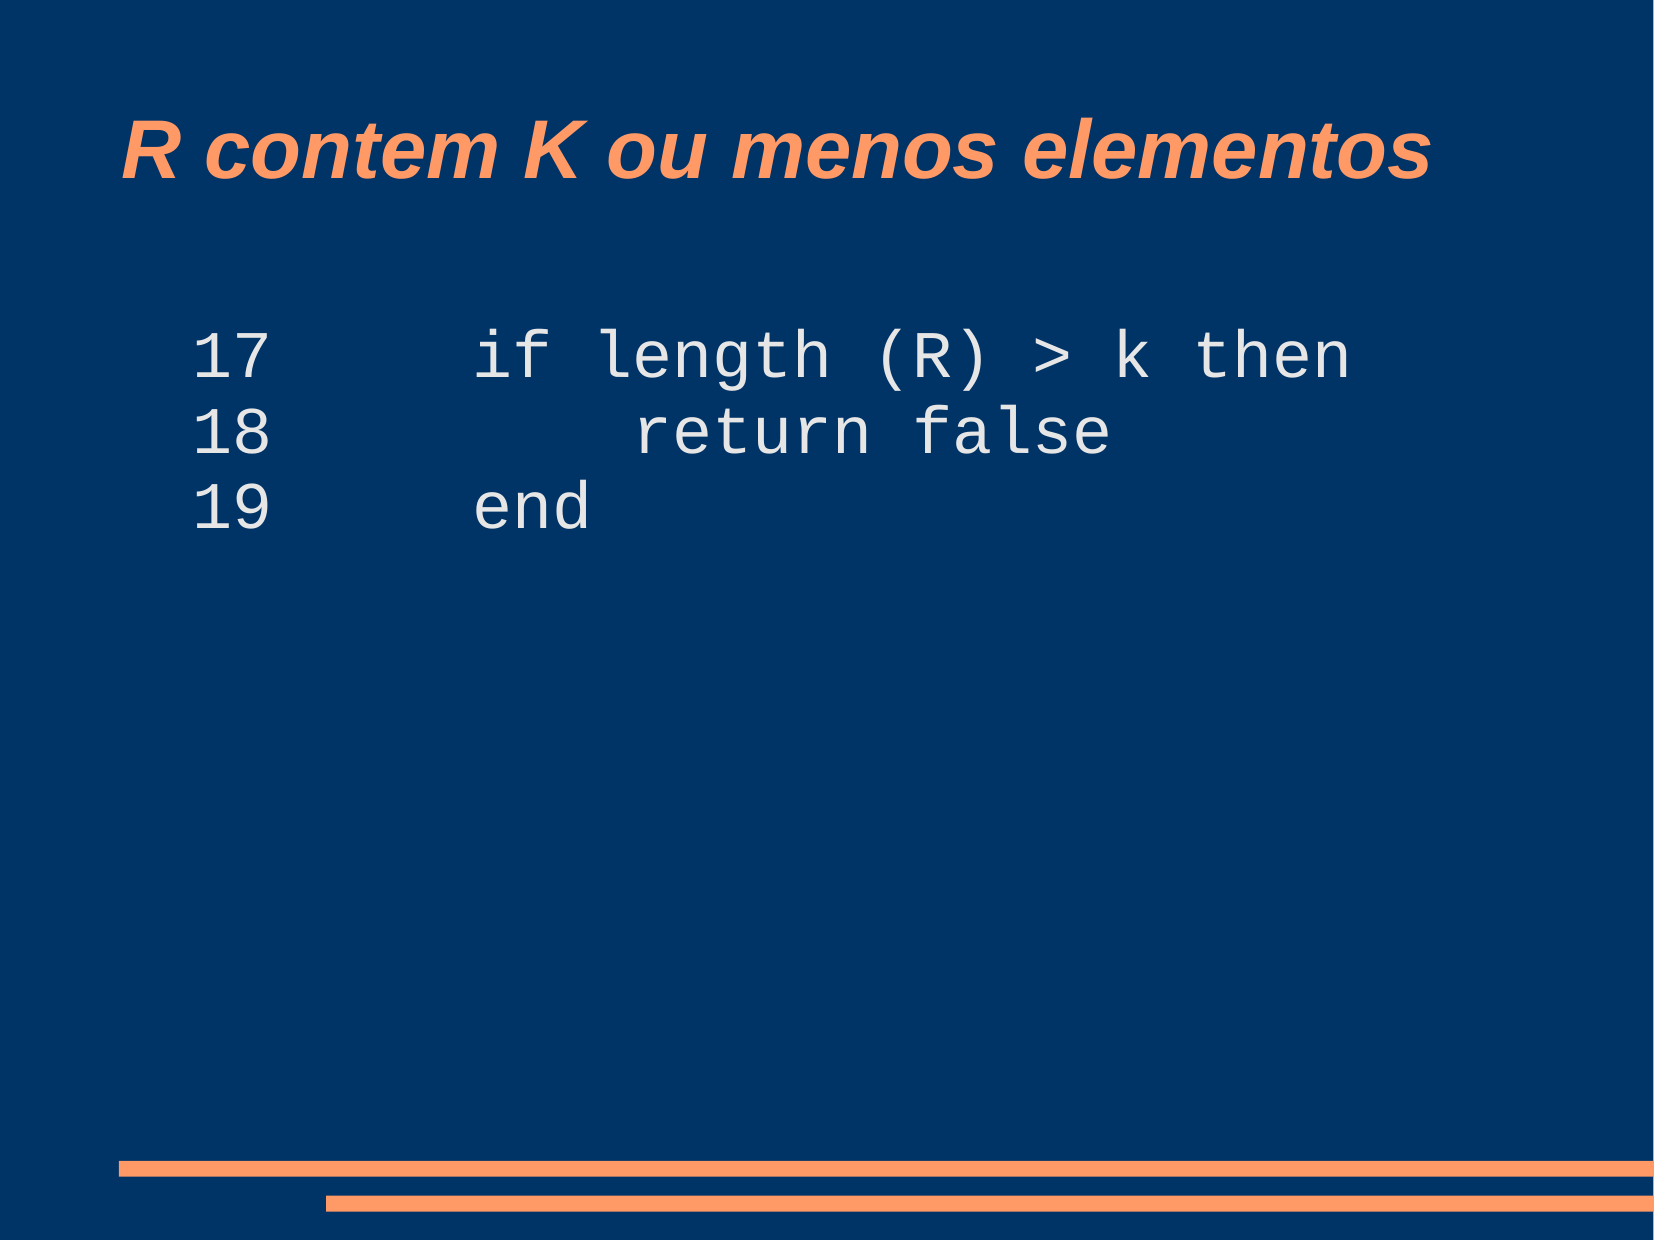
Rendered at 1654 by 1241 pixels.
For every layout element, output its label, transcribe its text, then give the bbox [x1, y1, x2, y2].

title R contem K ou menos elementos [121, 53, 1534, 246]
list 17 if length (R) > k then 18 return false 19 end [121, 322, 1561, 1118]
